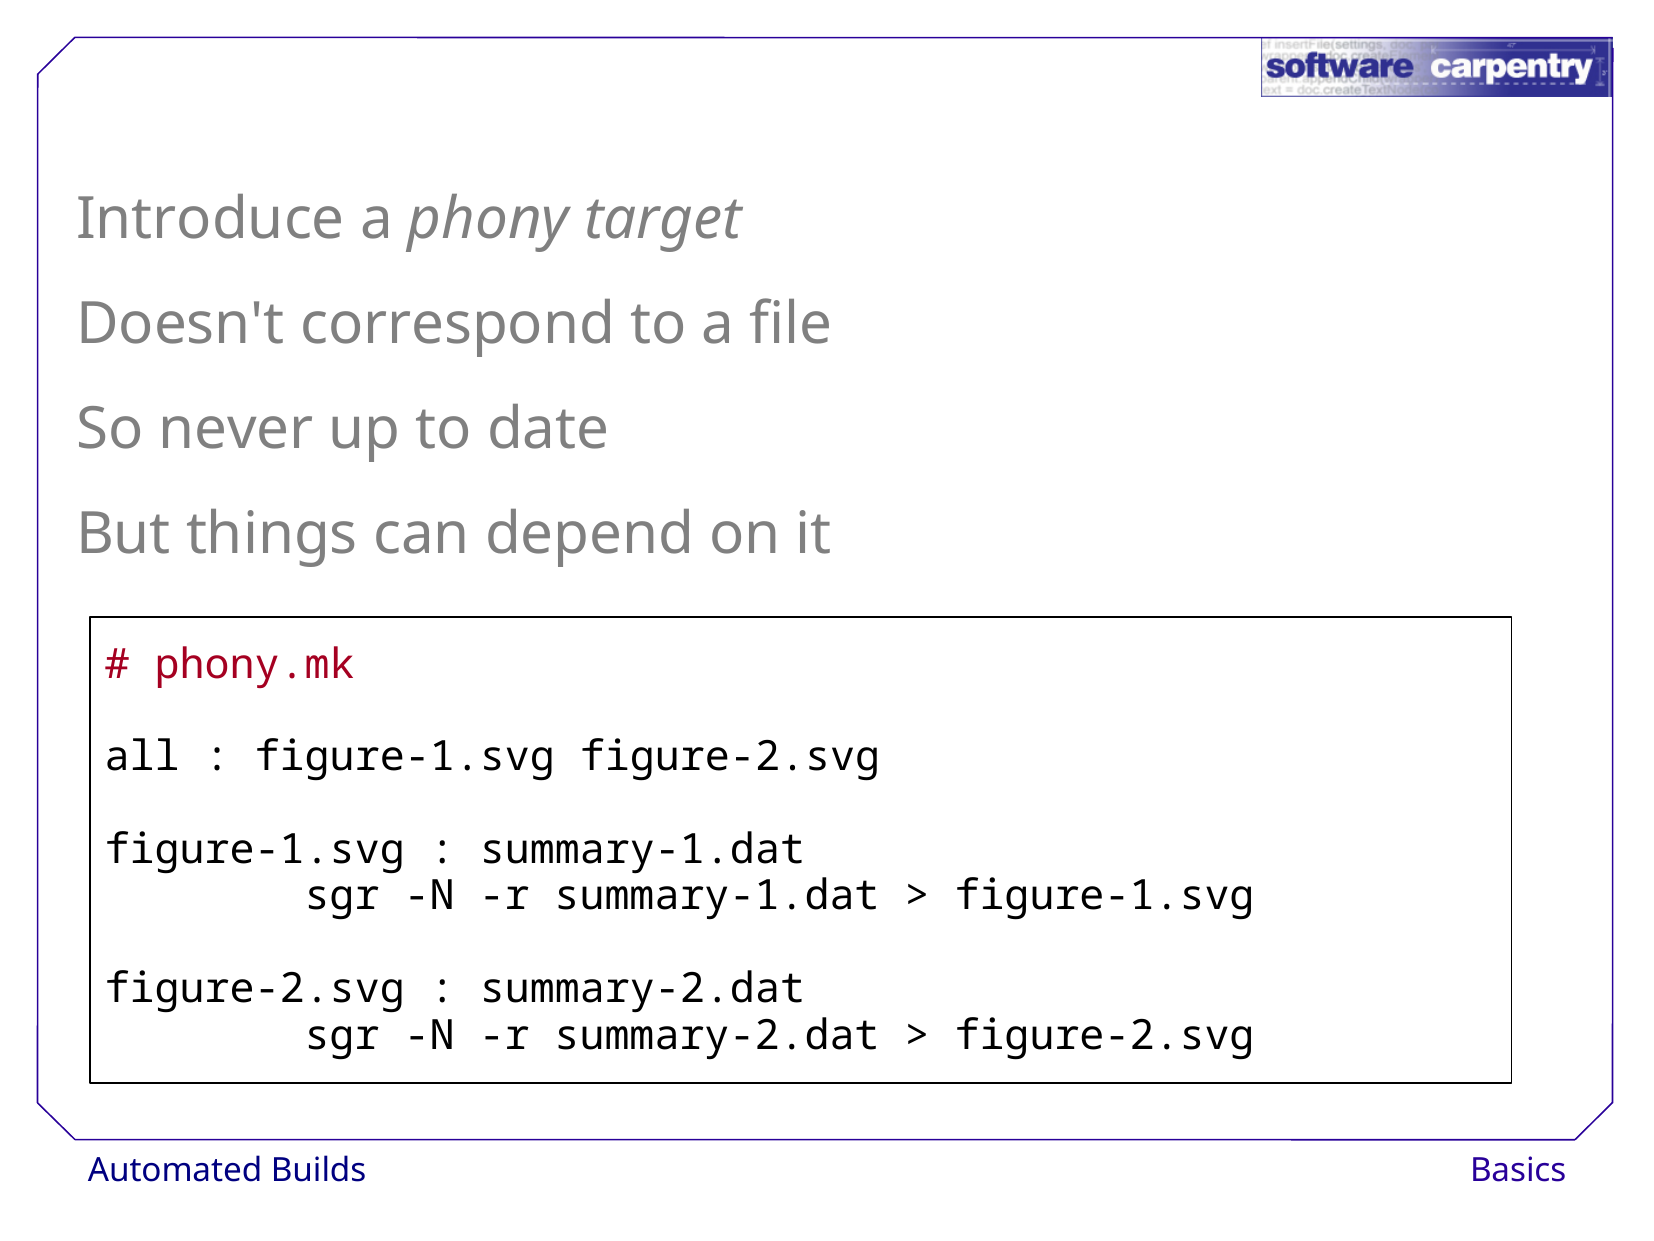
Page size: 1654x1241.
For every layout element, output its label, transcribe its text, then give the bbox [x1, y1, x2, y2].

picture [1261, 39, 1613, 97]
text_box # phony.mk all : figure-1.svg figure-2.svg figure-1.svg : summary-1.dat sgr -N -r summary-1.dat > figure-1.svg figure-2.svg : summary-2.dat sgr -N -r summary-2.dat > figure-2.svg [89, 617, 1512, 1084]
text_box Introduce a phony target Doesn't correspond to a file So never up to date But things can depend on it [61, 137, 998, 574]
